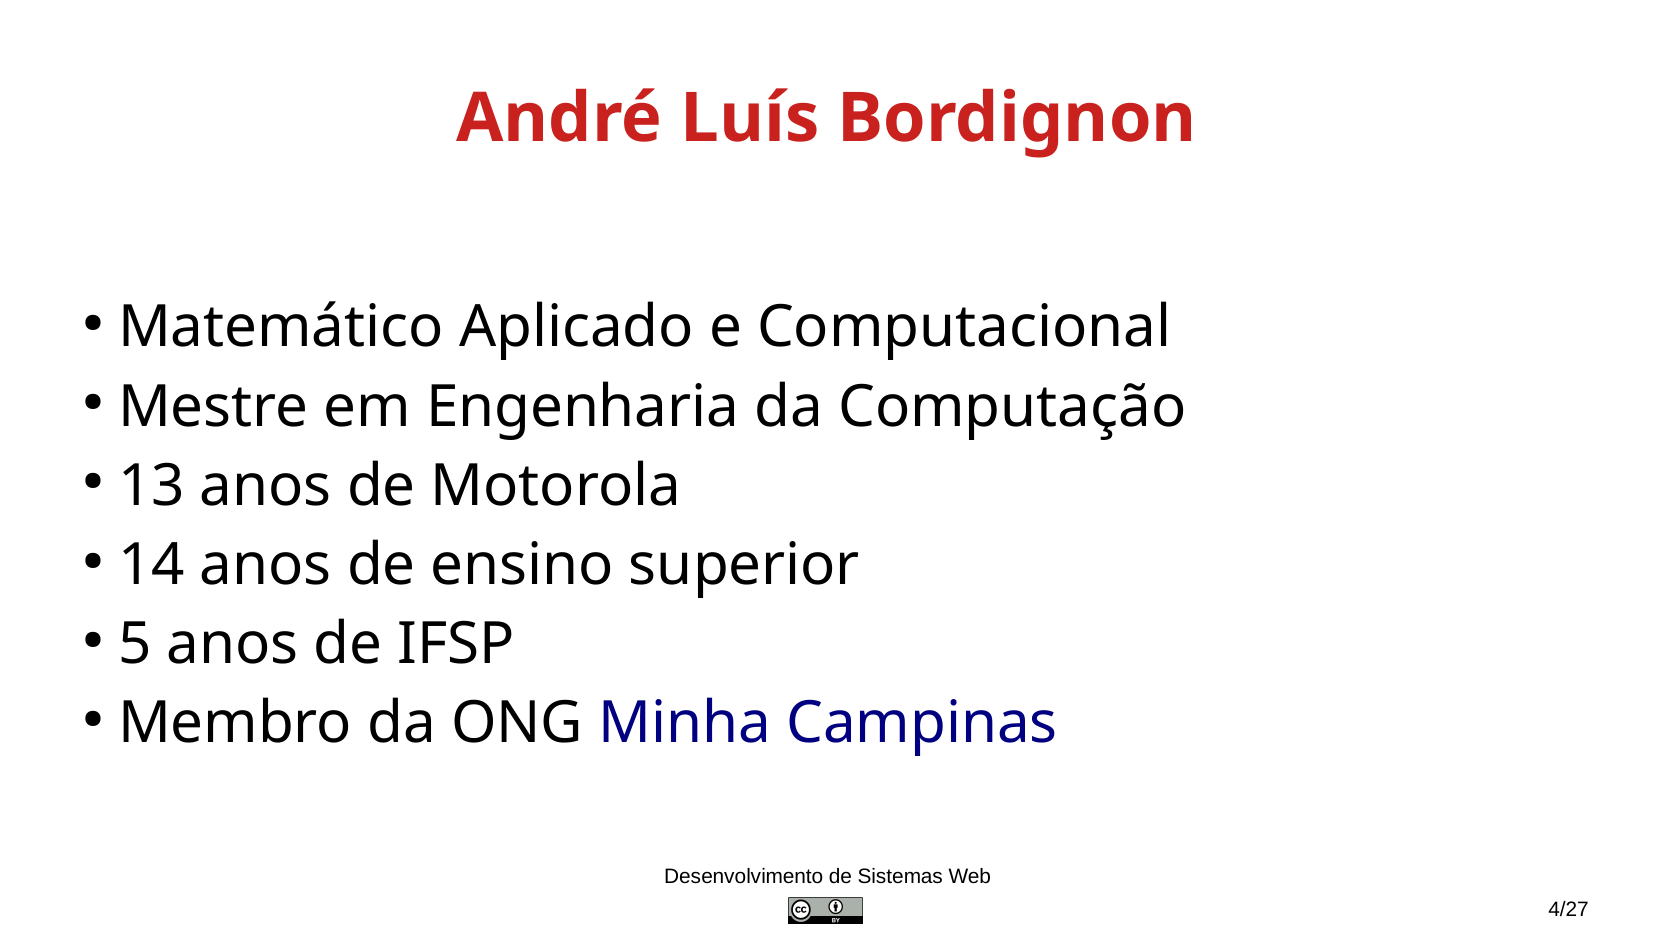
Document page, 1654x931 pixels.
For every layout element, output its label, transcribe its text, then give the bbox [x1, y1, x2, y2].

title André Luís Bordignon [82, 37, 1571, 180]
picture [788, 897, 863, 924]
subtitle Matemático Aplicado e Computacional Mestre em Engenharia da Computação 13 anos de Motorola 14 anos de ensino superior 5 anos de IFSP Membro da ONG Minha Campinas [82, 180, 1571, 865]
